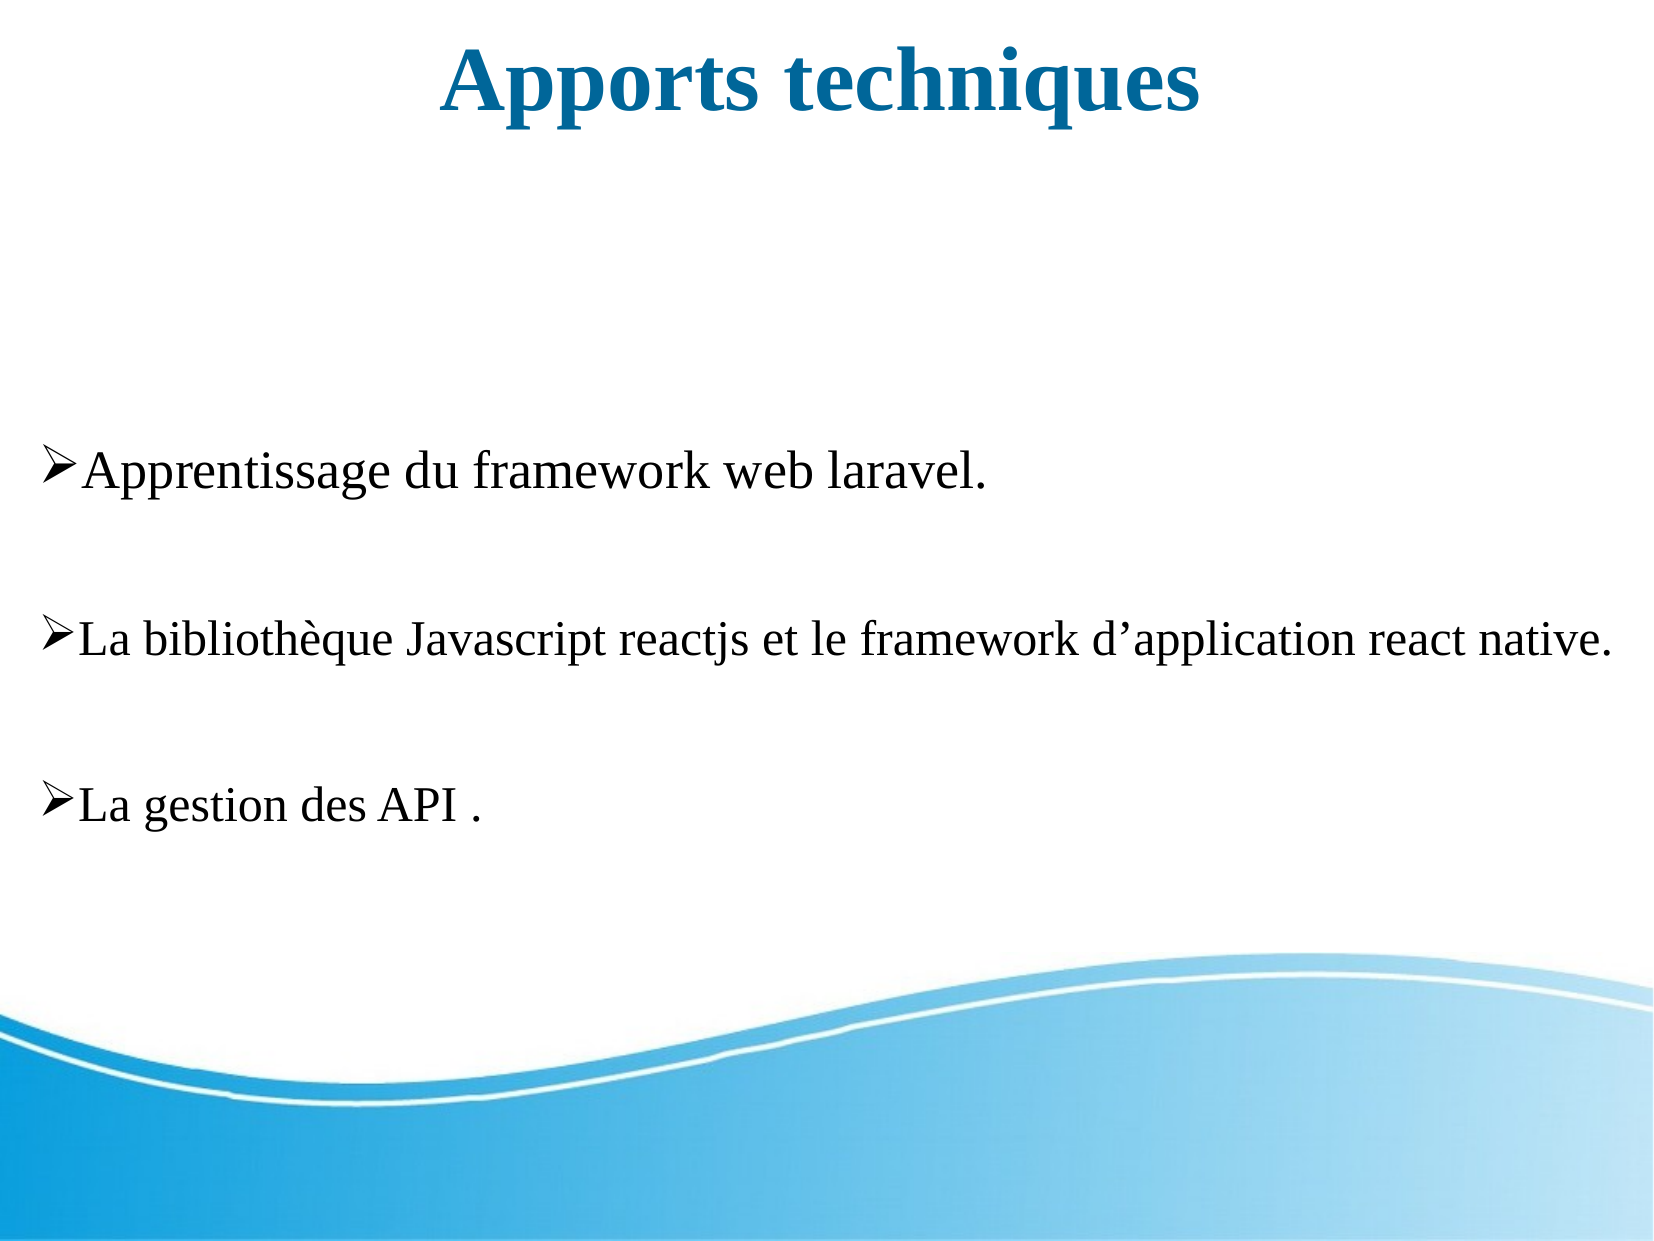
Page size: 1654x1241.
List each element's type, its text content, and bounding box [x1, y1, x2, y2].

text_box Apprentissage du framework web laravel. La bibliothèque Javascript reactjs et le framework d’application react native. La gestion des API . [23, 107, 1630, 997]
picture [0, 952, 1654, 1241]
title Apports techniques [76, 6, 1565, 107]
